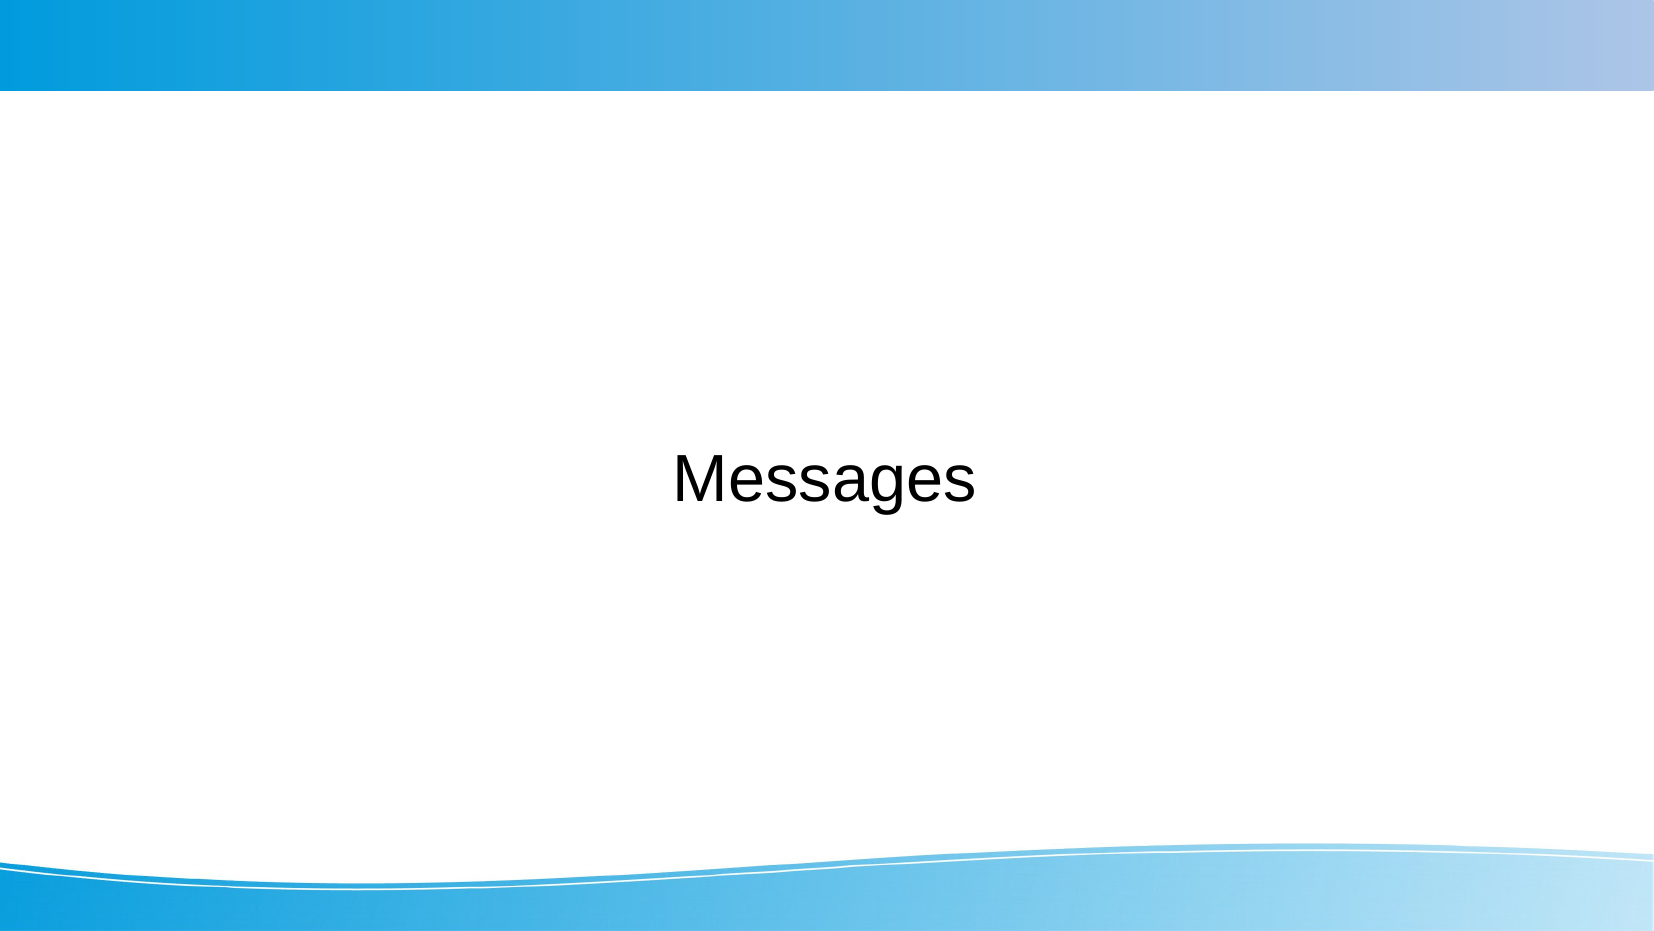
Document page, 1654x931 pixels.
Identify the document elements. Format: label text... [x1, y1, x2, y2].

picture [0, 843, 1654, 931]
subtitle Messages [60, 123, 1591, 833]
